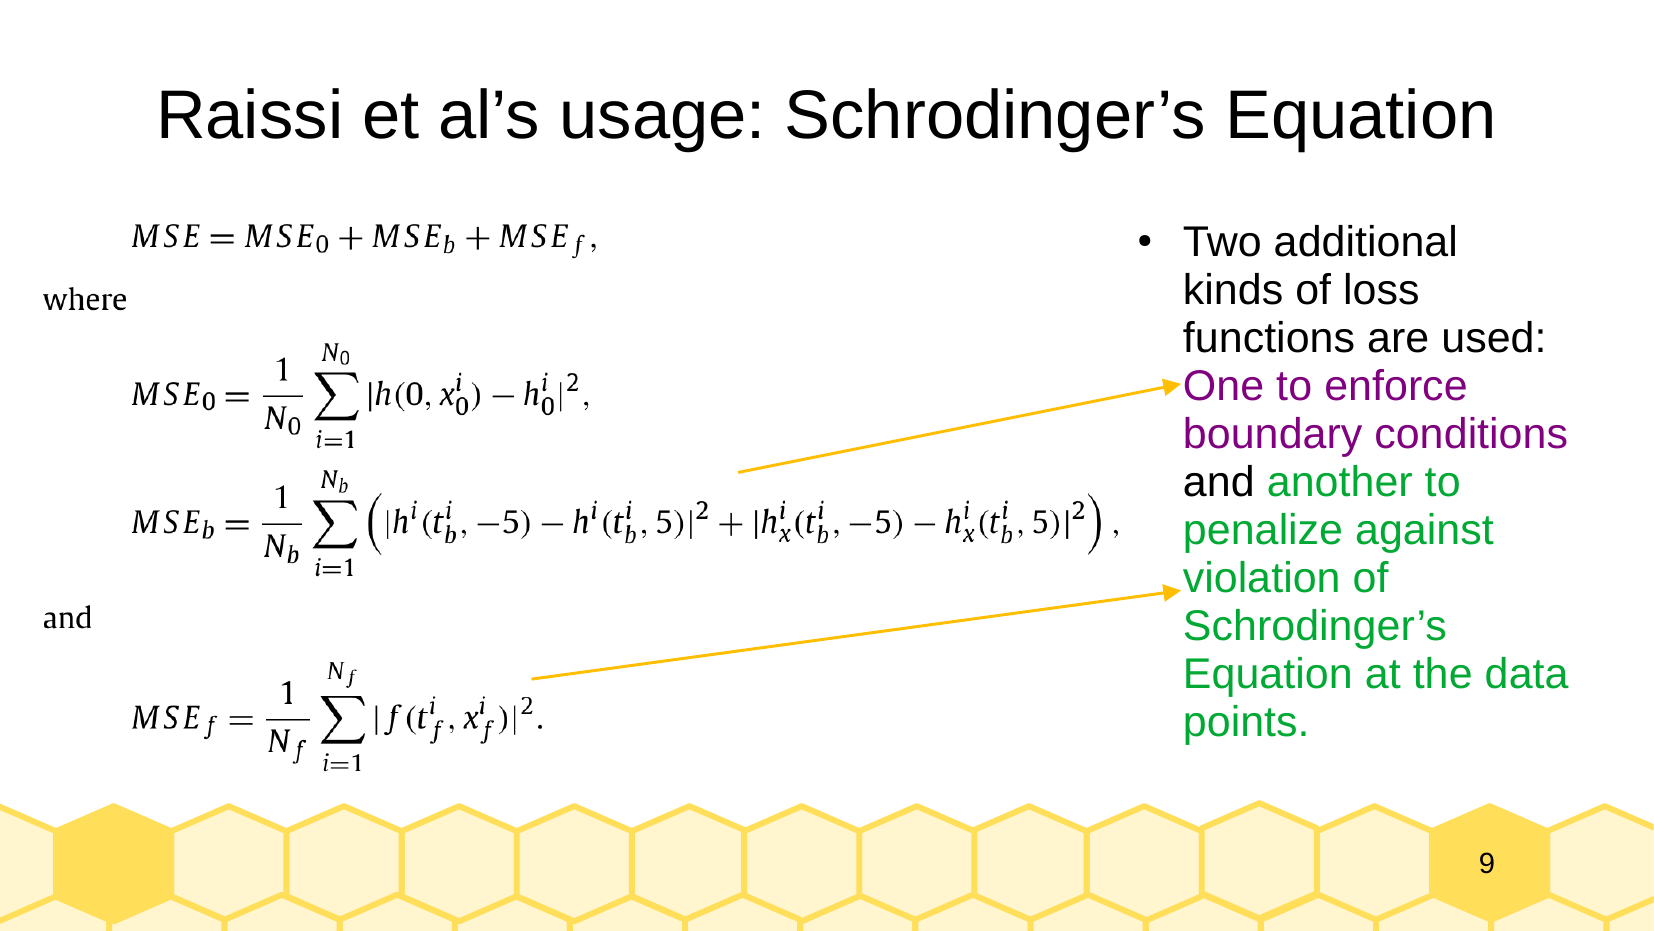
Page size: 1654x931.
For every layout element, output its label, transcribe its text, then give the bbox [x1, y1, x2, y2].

picture [10, 187, 1123, 798]
list Two additional kinds of loss functions are used: One to enforce boundary conditions and another to penalize against violation of Schrodinger’s Equation at the data points. [1123, 217, 1571, 758]
title Raissi et al’s usage: Schrodinger’s Equation [82, 37, 1571, 193]
